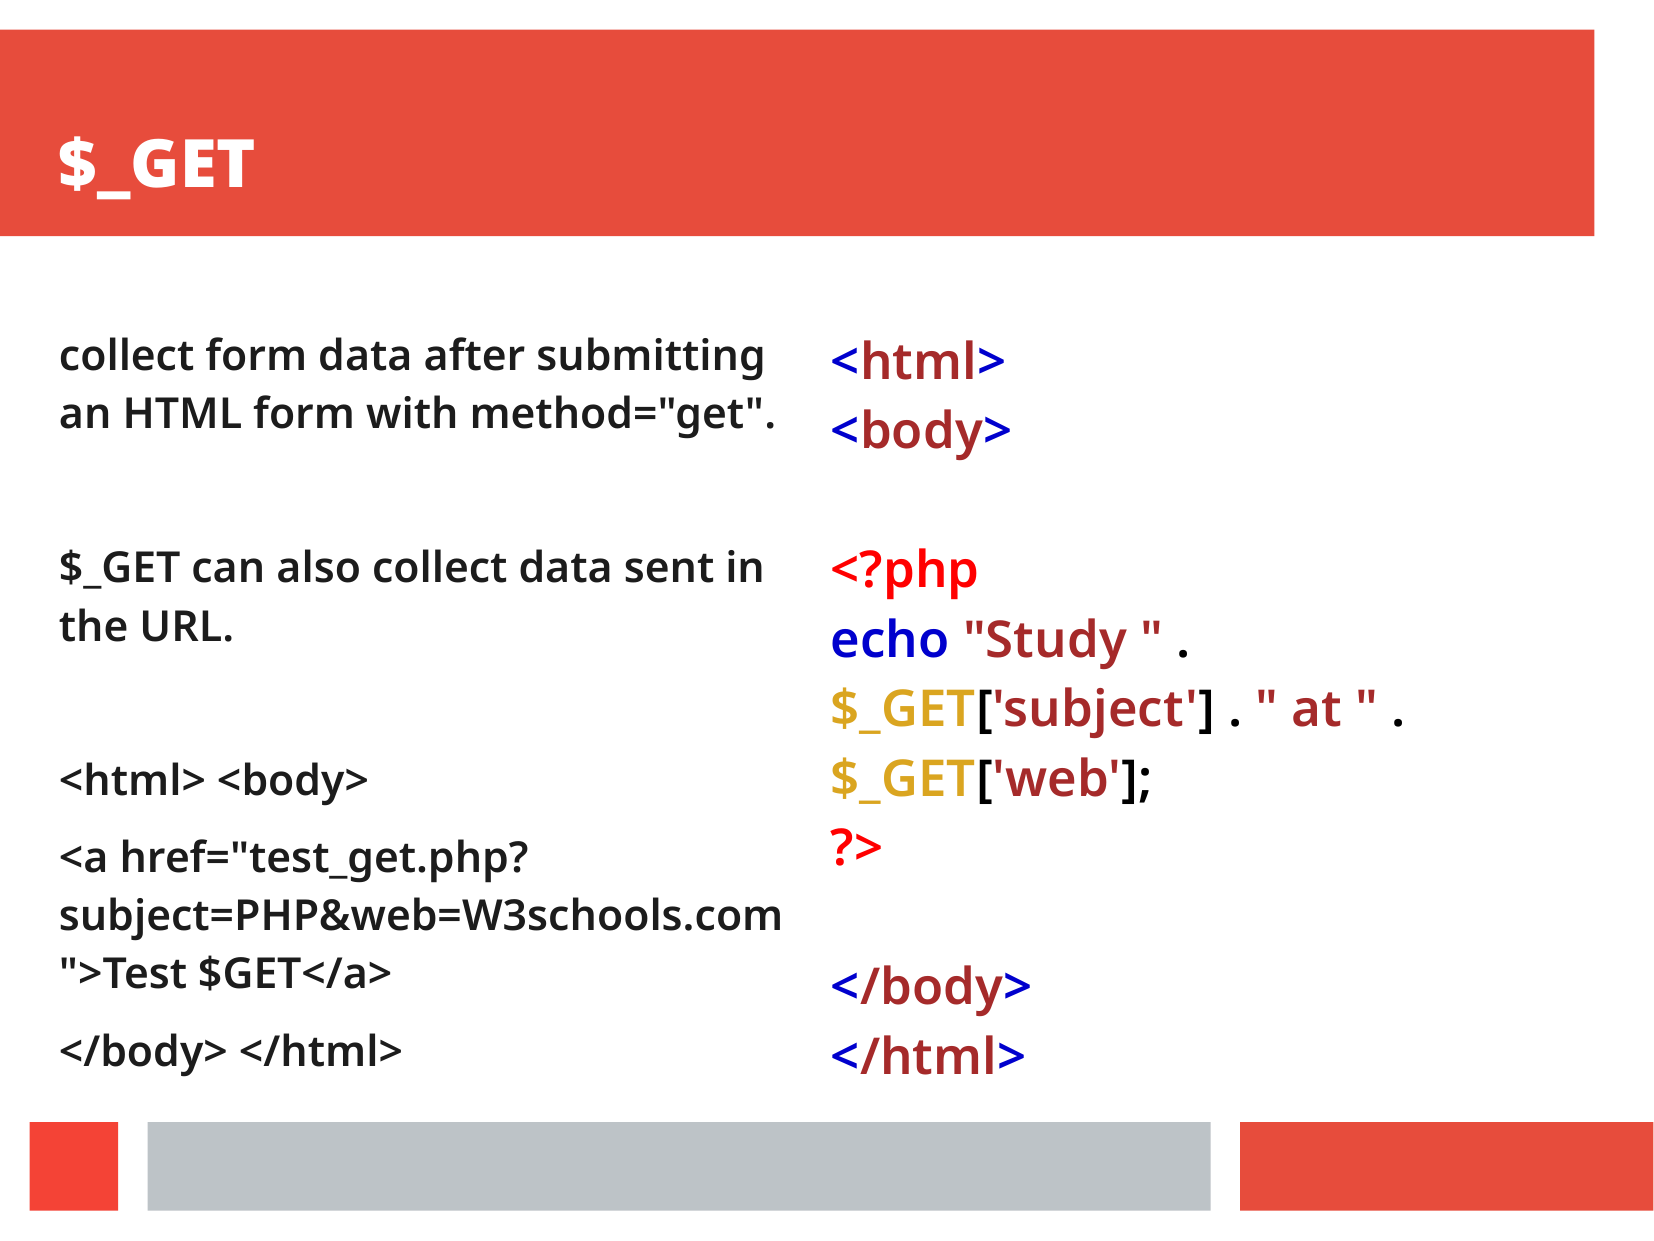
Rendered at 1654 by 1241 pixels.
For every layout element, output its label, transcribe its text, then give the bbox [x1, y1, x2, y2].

list <html> <body> <?php echo "Study " . $_GET['subject'] . " at " . $_GET['web']; ?> </body> </html> [830, 324, 1566, 1093]
list collect form data after submitting an HTML form with method="get". $_GET can also collect data sent in the URL. <html> <body> <a href="test_get.php?subject=PHP&web=W3schools.com">Test $GET</a> </body> </html> [59, 324, 794, 1093]
title $_GET [59, 59, 1595, 207]
